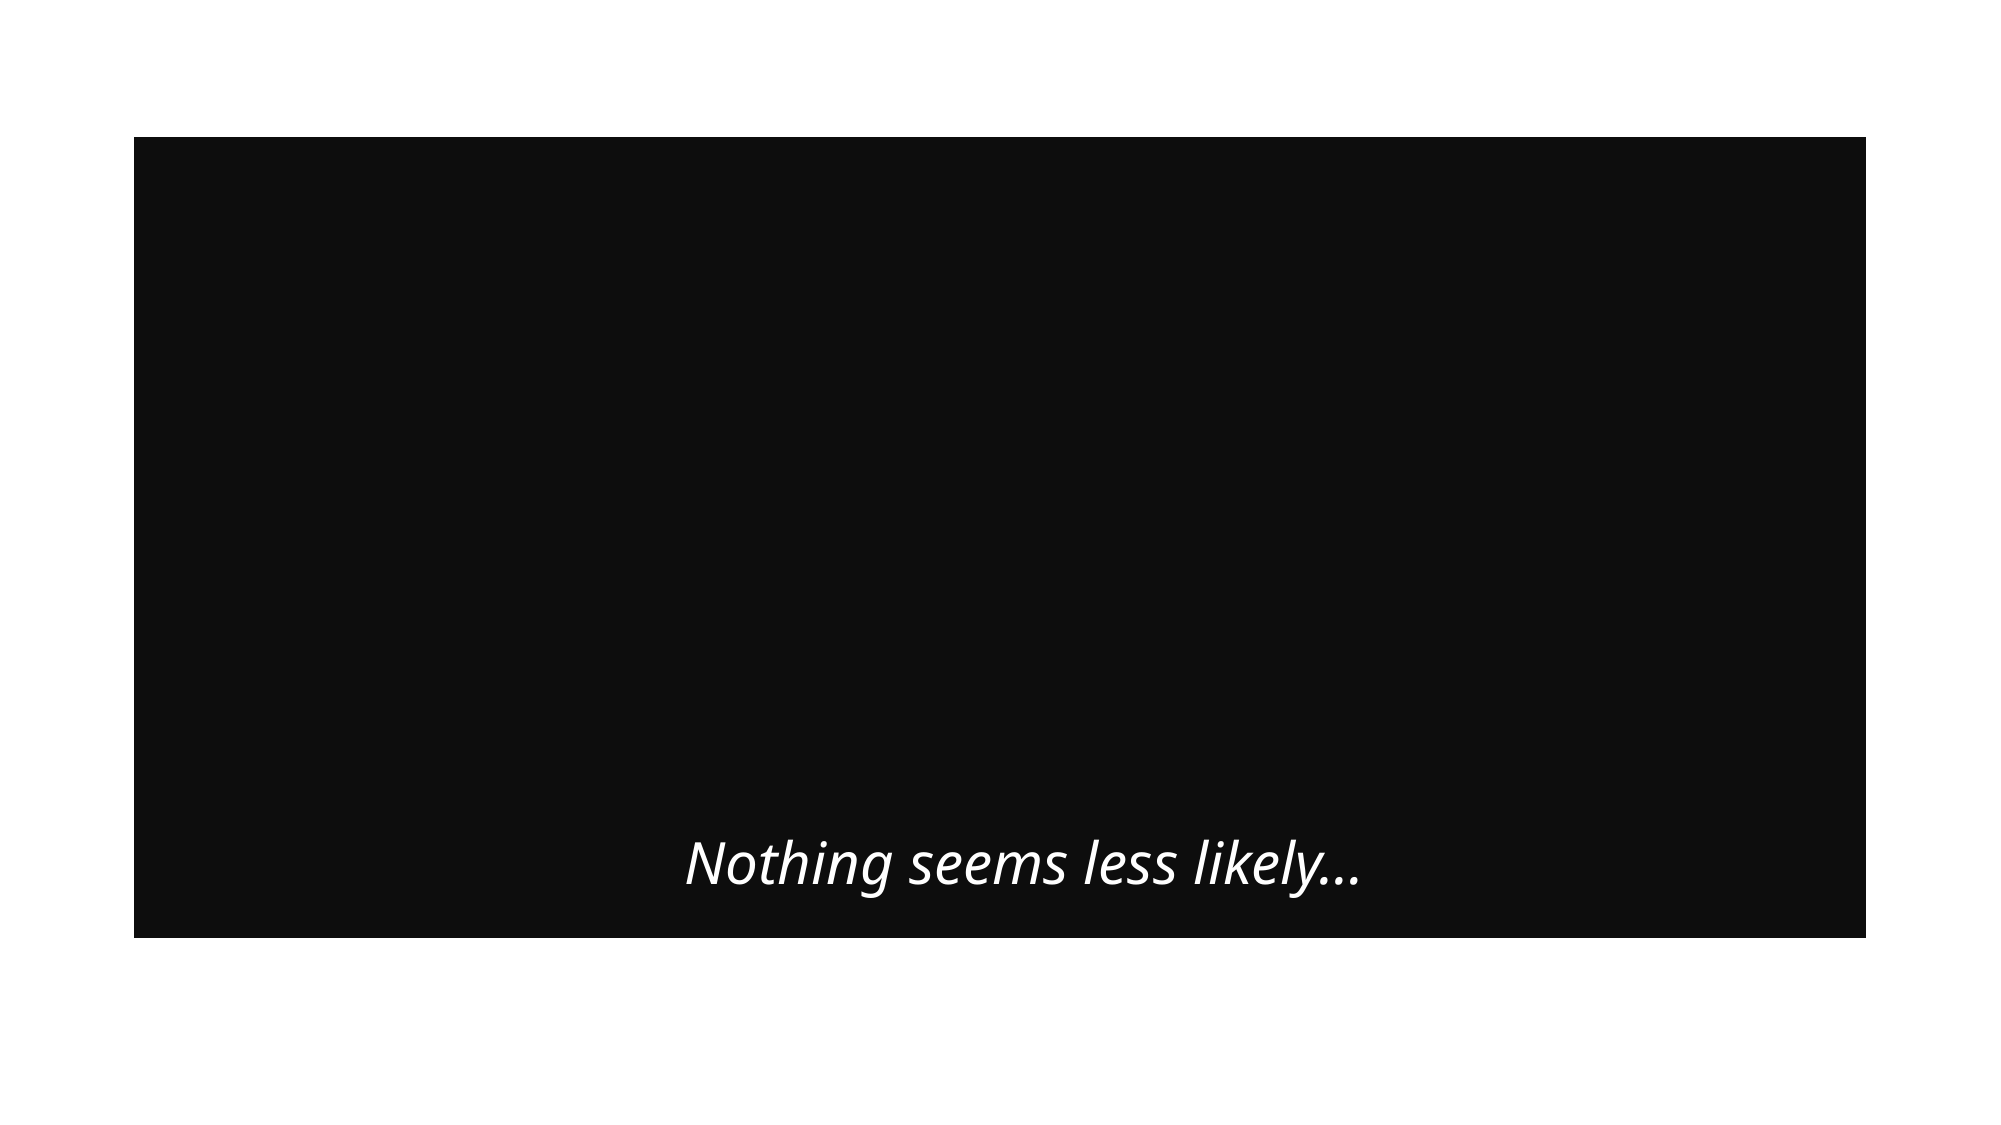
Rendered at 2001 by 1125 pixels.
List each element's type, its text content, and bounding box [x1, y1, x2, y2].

text_box [134, 137, 1866, 938]
text_box Nothing seems less likely… [669, 818, 2000, 905]
